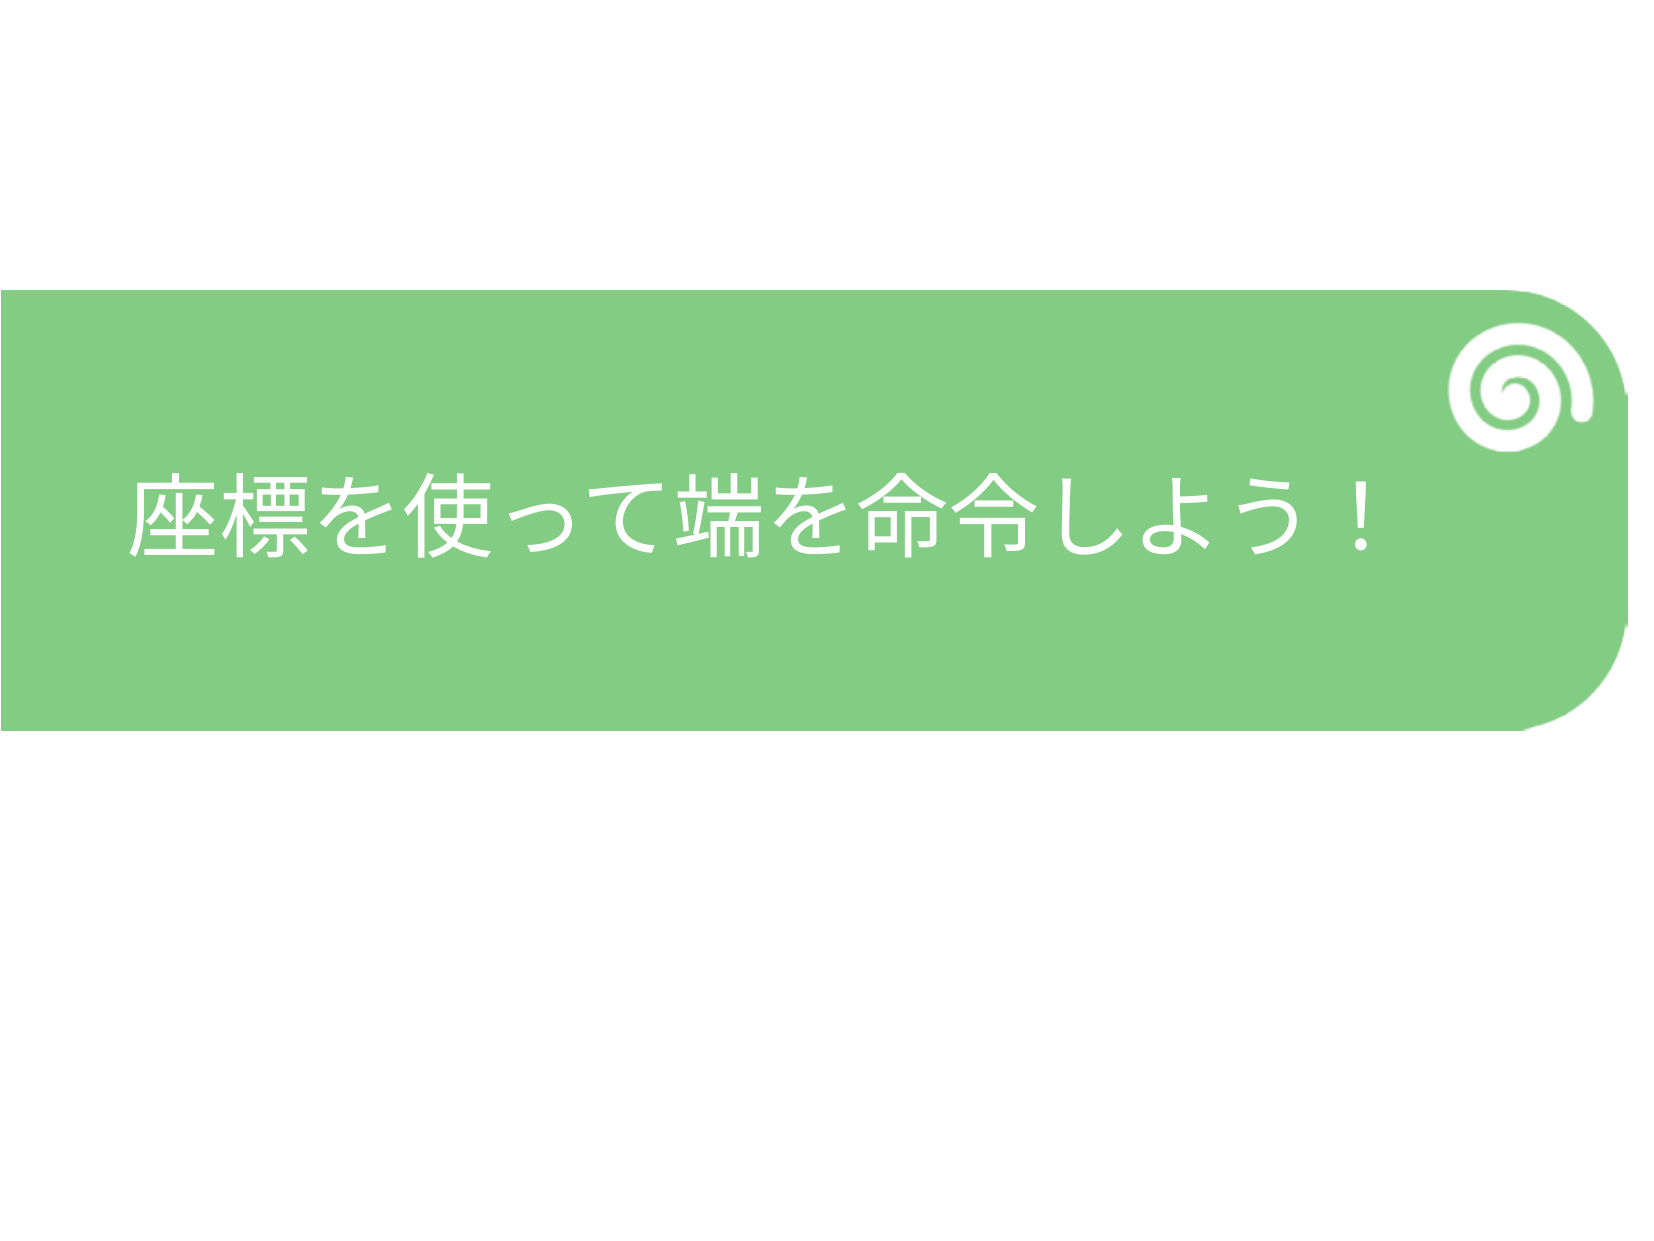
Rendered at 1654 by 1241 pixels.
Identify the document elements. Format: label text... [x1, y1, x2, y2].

title 座標を使って端を命令しよう！ [82, 406, 1453, 614]
picture [1, 290, 1628, 731]
